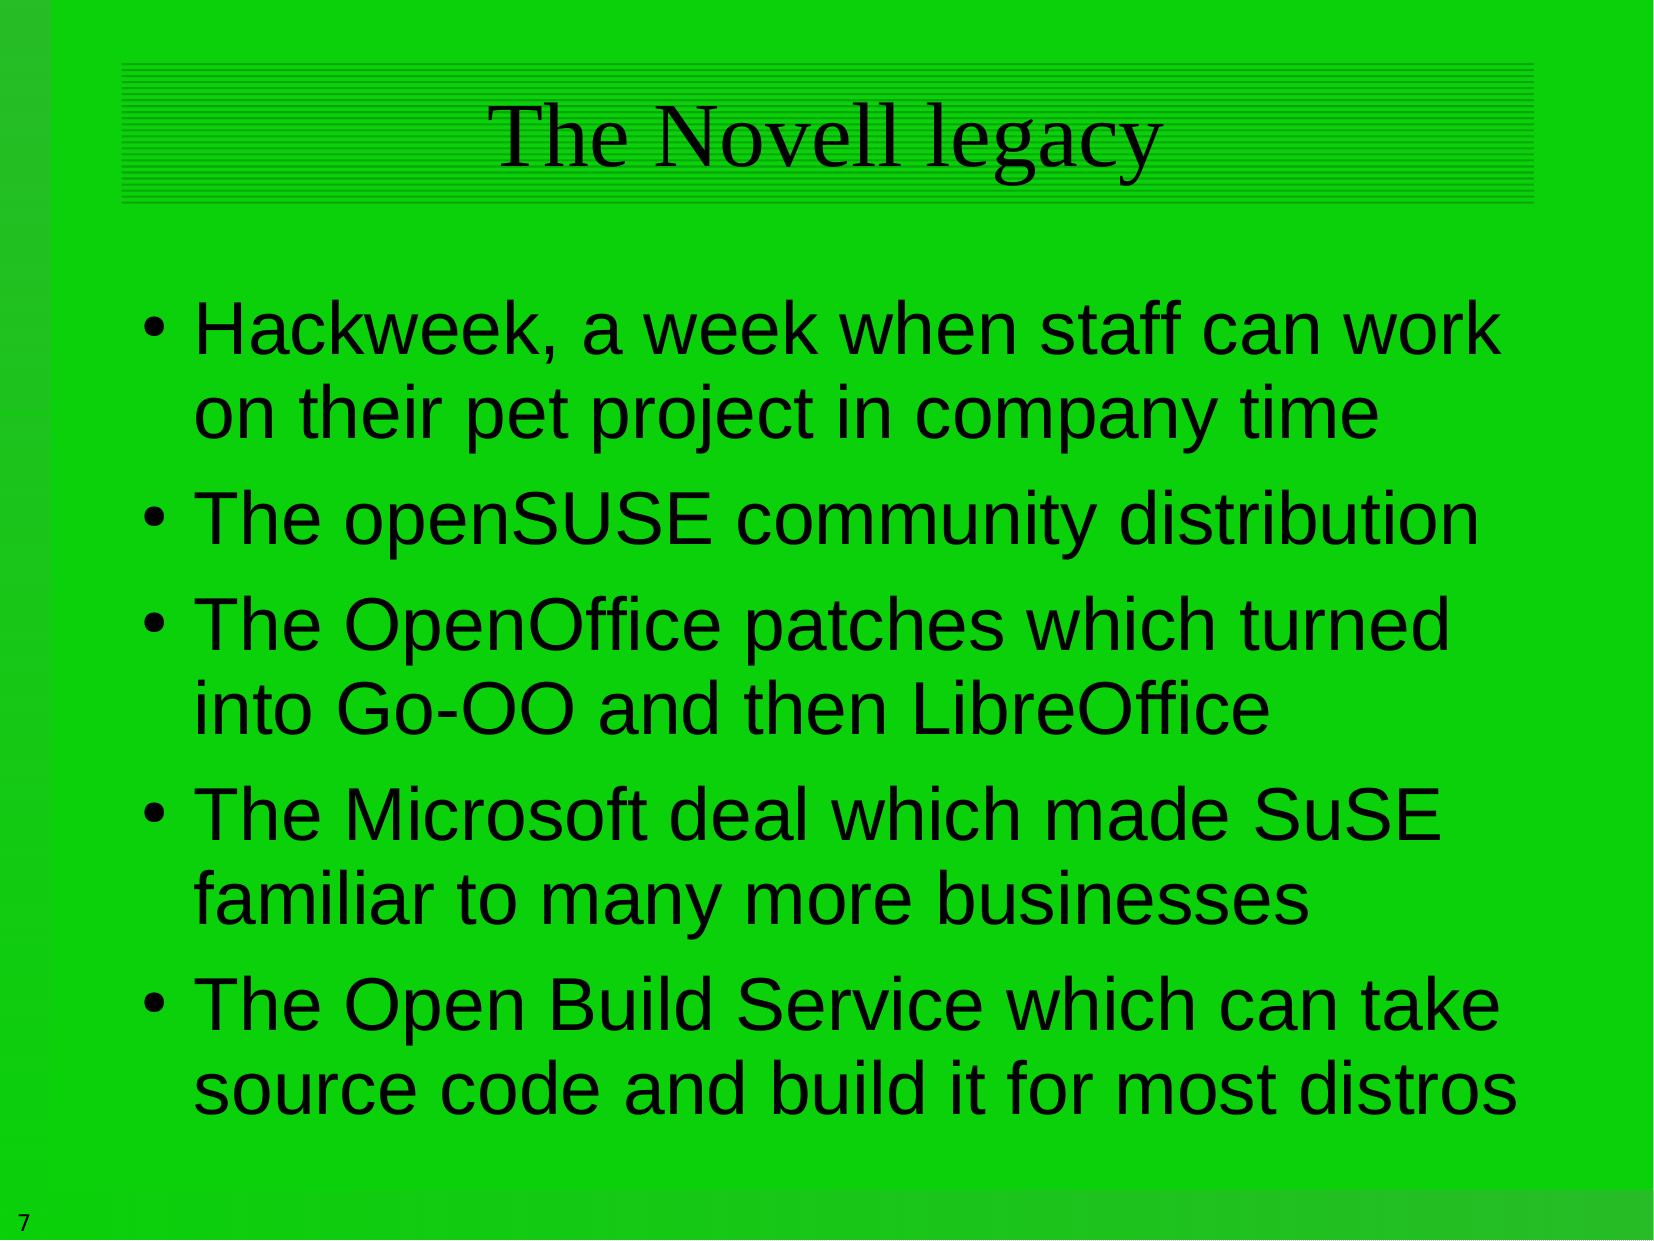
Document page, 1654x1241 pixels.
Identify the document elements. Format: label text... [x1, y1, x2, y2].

list Hackweek, a week when staff can work on their pet project in company time The openSUSE community distribution The OpenOffice patches which turned into Go-OO and then LibreOffice The Microsoft deal which made SuSE familiar to many more businesses The Open Build Service which can take source code and build it for most distros [123, 286, 1536, 1165]
title The Novell legacy [151, 56, 1503, 215]
